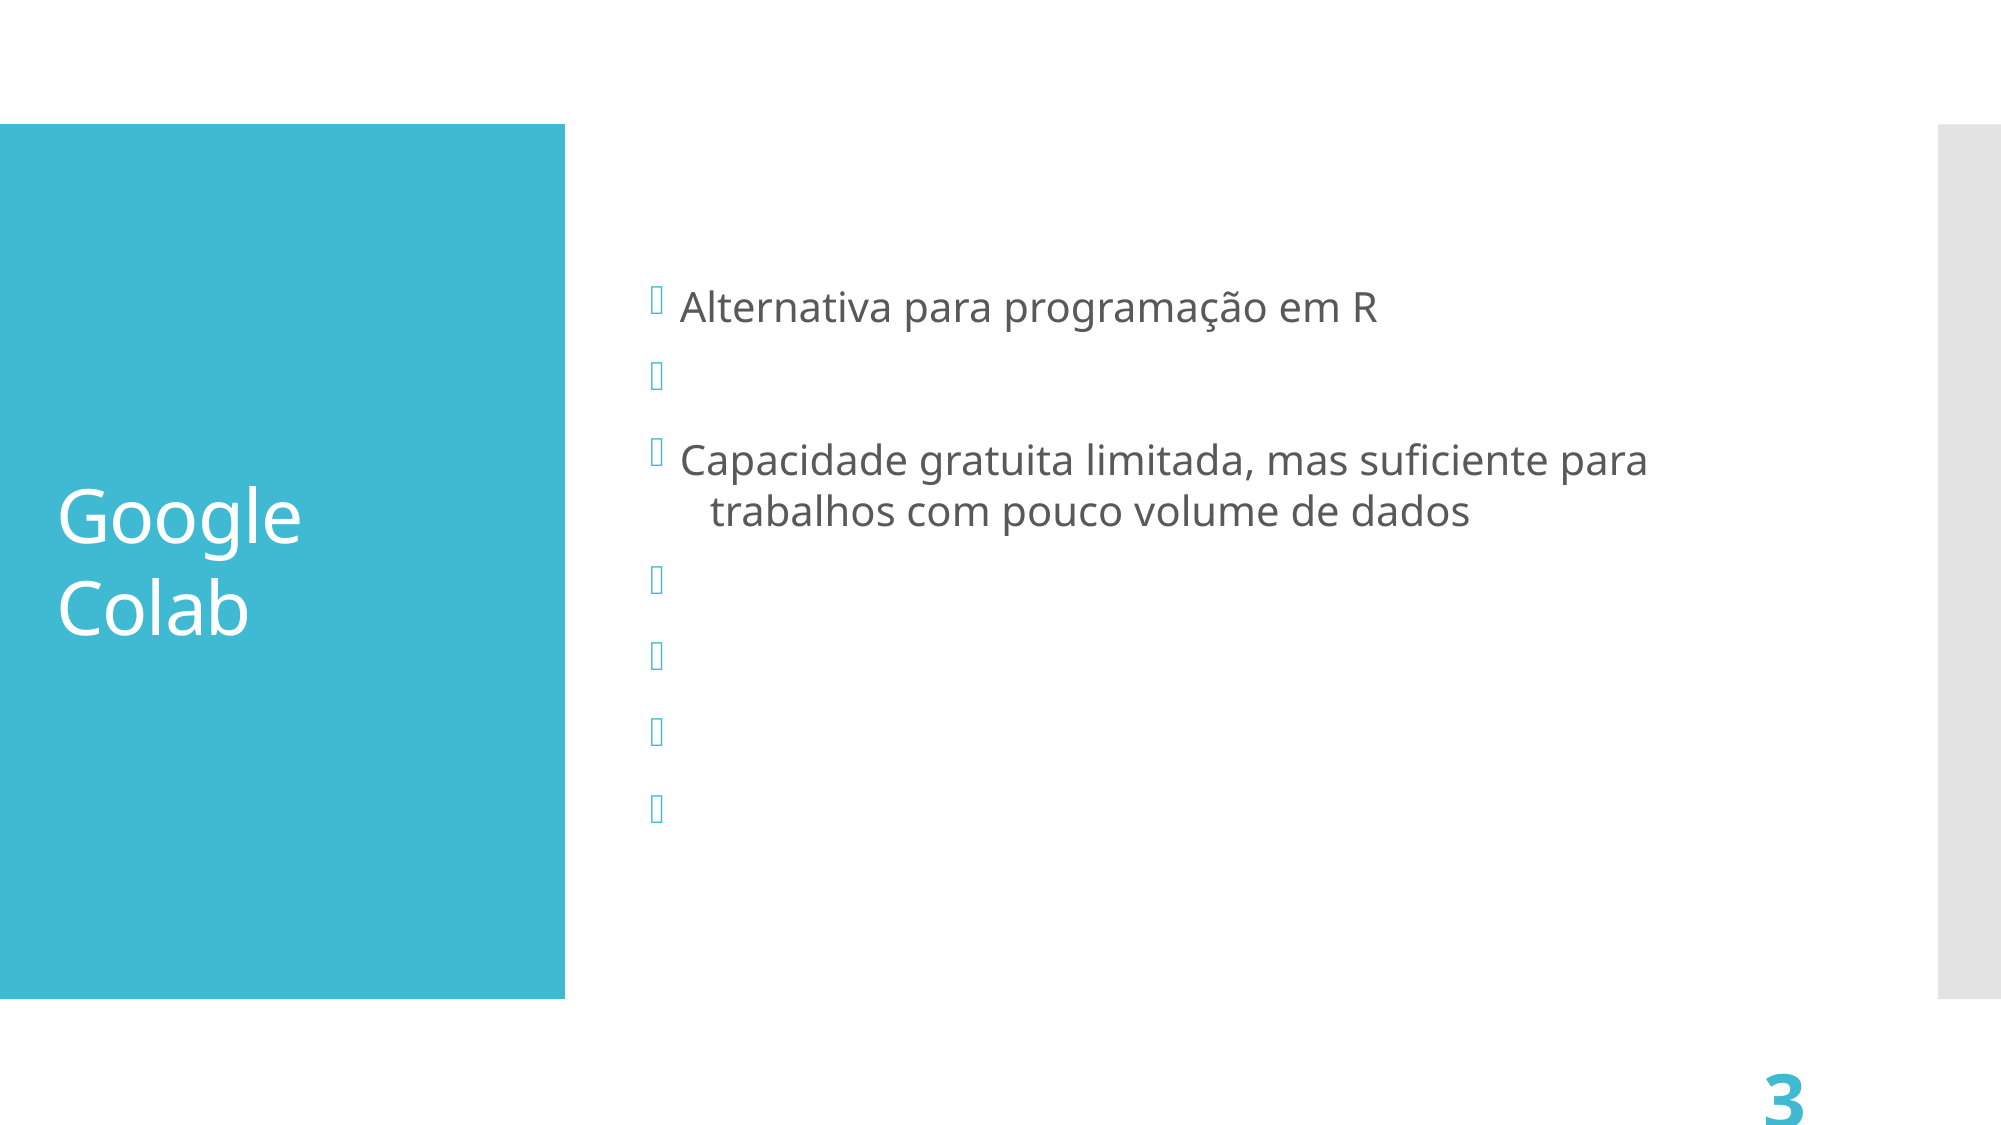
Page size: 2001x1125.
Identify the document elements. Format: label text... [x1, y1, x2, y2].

title Google Colab [41, 184, 526, 940]
list Alternativa para programação em R Capacidade gratuita limitada, mas suficiente para trabalhos com pouco volume de dados [634, 141, 1835, 982]
text_box [1748, 1045, 2000, 1106]
